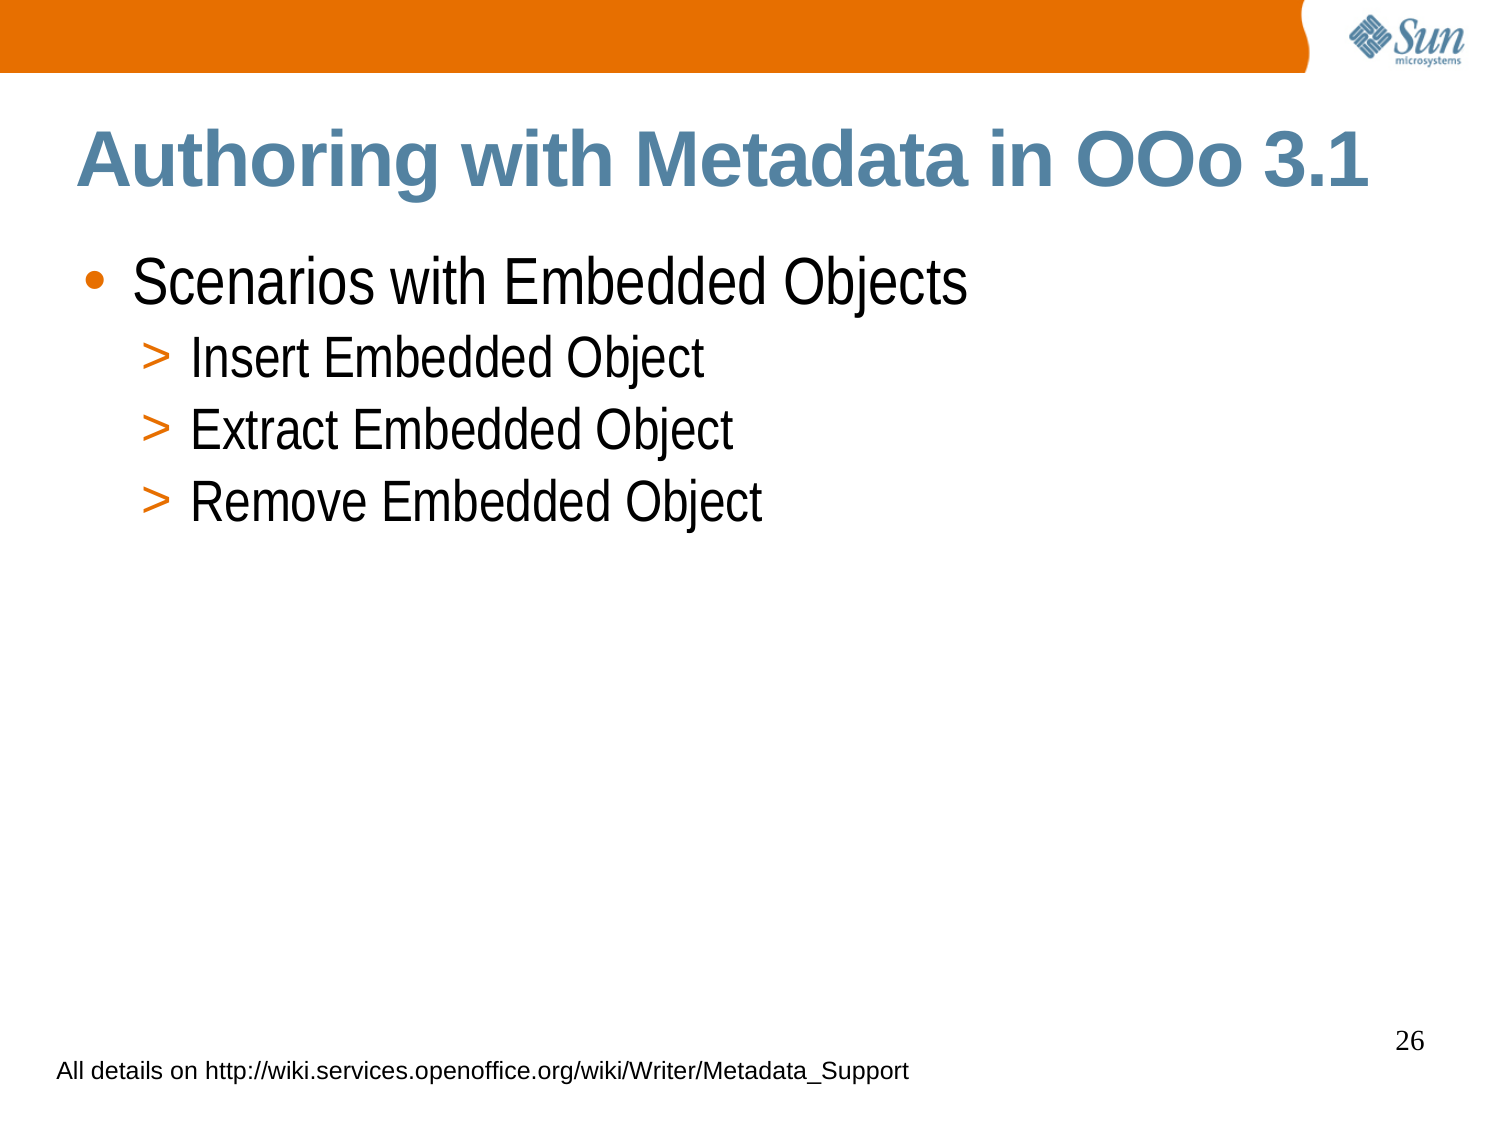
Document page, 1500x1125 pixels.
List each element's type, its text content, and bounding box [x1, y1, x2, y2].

picture [0, 0, 1500, 73]
title Authoring with Metadata in OOo 3.1 [75, 123, 1437, 227]
list Scenarios with Embedded Objects Insert Embedded Object Extract Embedded Object Remove Embedded Object [64, 252, 1401, 1056]
text_box All details on http://wiki.services.openoffice.org/wiki/Writer/Metadata_Support [56, 1060, 907, 1089]
